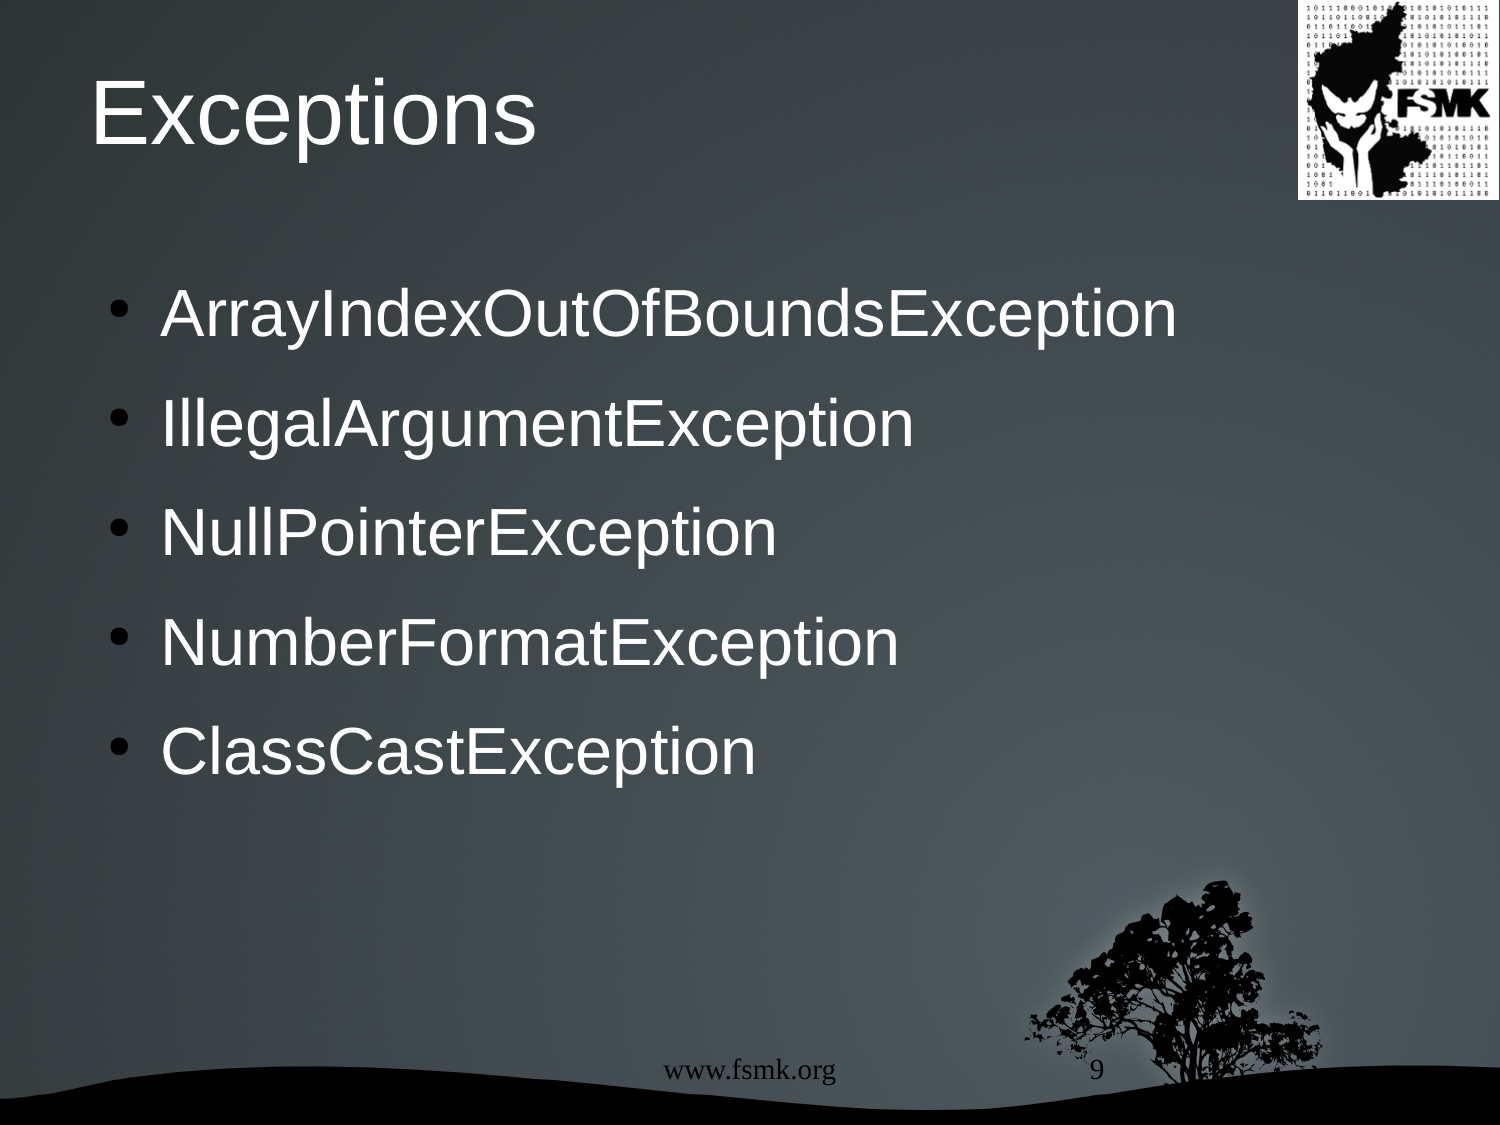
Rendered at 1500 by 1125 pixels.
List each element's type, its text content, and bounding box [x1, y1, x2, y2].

picture [0, 0, 1500, 1125]
list ArrayIndexOutOfBoundsException IllegalArgumentException NullPointerException NumberFormatException ClassCastException [75, 262, 1425, 1005]
text_box www.fsmk.org [512, 1042, 988, 1103]
text_box <number> [1074, 1042, 1425, 1103]
title Exceptions [75, 45, 1425, 233]
